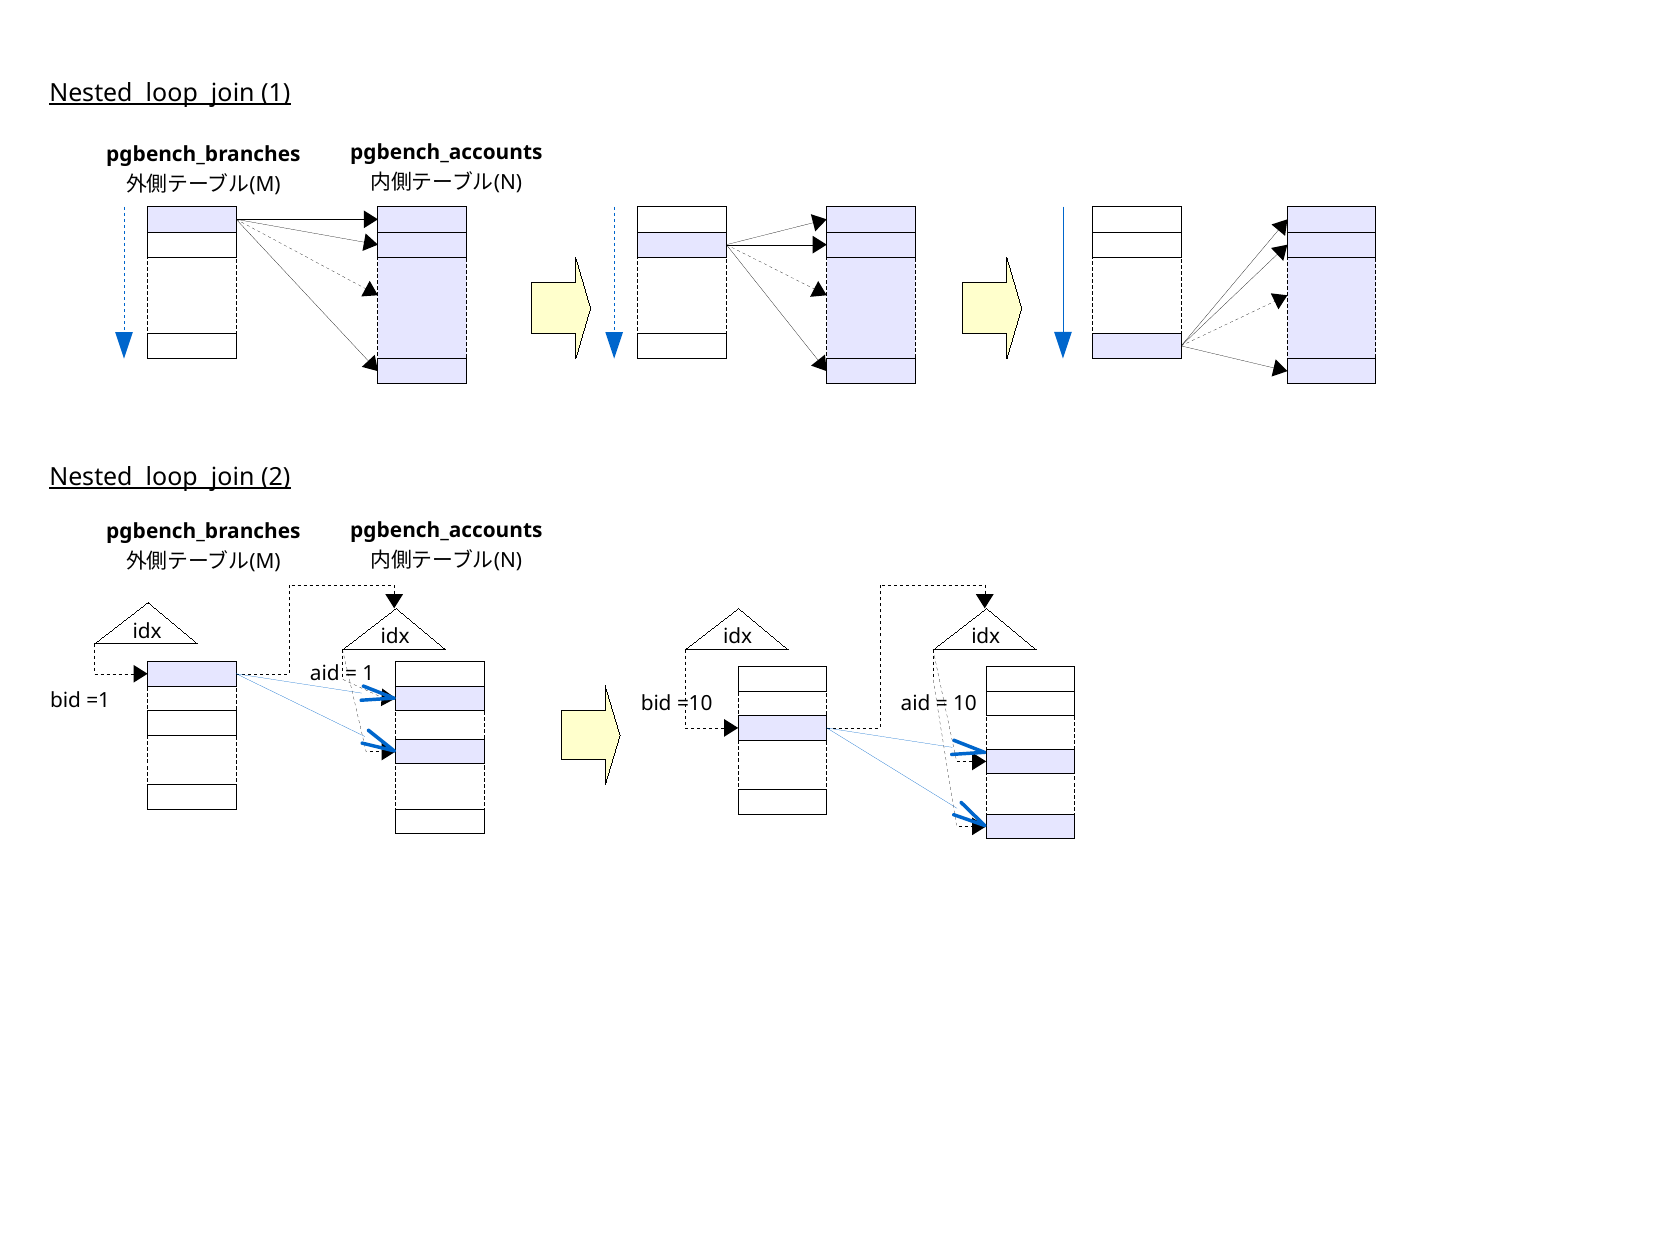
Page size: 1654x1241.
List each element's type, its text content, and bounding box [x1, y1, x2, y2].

text_box pgbench_branches 外側テーブル(M) [91, 131, 314, 203]
text_box aid = 1 [295, 650, 397, 694]
text_box aid = 1 [295, 684, 352, 694]
text_box [826, 207, 916, 384]
text_box [395, 686, 485, 711]
text_box [637, 233, 727, 258]
text_box [962, 257, 1022, 359]
text_box [147, 661, 237, 687]
text_box idx [95, 602, 198, 644]
text_box bid =1 [35, 678, 127, 721]
text_box [395, 739, 485, 764]
text_box [986, 749, 1075, 774]
text_box [1288, 207, 1375, 232]
text_box [147, 206, 237, 232]
text_box [561, 685, 621, 785]
text_box Nested loop join (2) [34, 451, 443, 500]
text_box pgbench_branches 外側テーブル(M) [91, 509, 314, 581]
text_box [1287, 258, 1376, 358]
text_box aid = 10 [885, 681, 998, 724]
text_box idx [934, 608, 1037, 650]
text_box bid =10 [625, 681, 728, 724]
text_box Nested loop join (1) [34, 67, 443, 116]
text_box [1288, 233, 1375, 257]
text_box [738, 715, 827, 741]
text_box pgbench_accounts 内側テーブル(N) [335, 130, 558, 202]
text_box [377, 206, 467, 384]
text_box [531, 257, 591, 359]
text_box idx [685, 608, 789, 650]
text_box idx [343, 608, 446, 650]
text_box [986, 814, 1075, 839]
text_box [1092, 333, 1182, 359]
text_box [1288, 359, 1375, 383]
text_box pgbench_accounts 内側テーブル(N) [335, 508, 558, 580]
